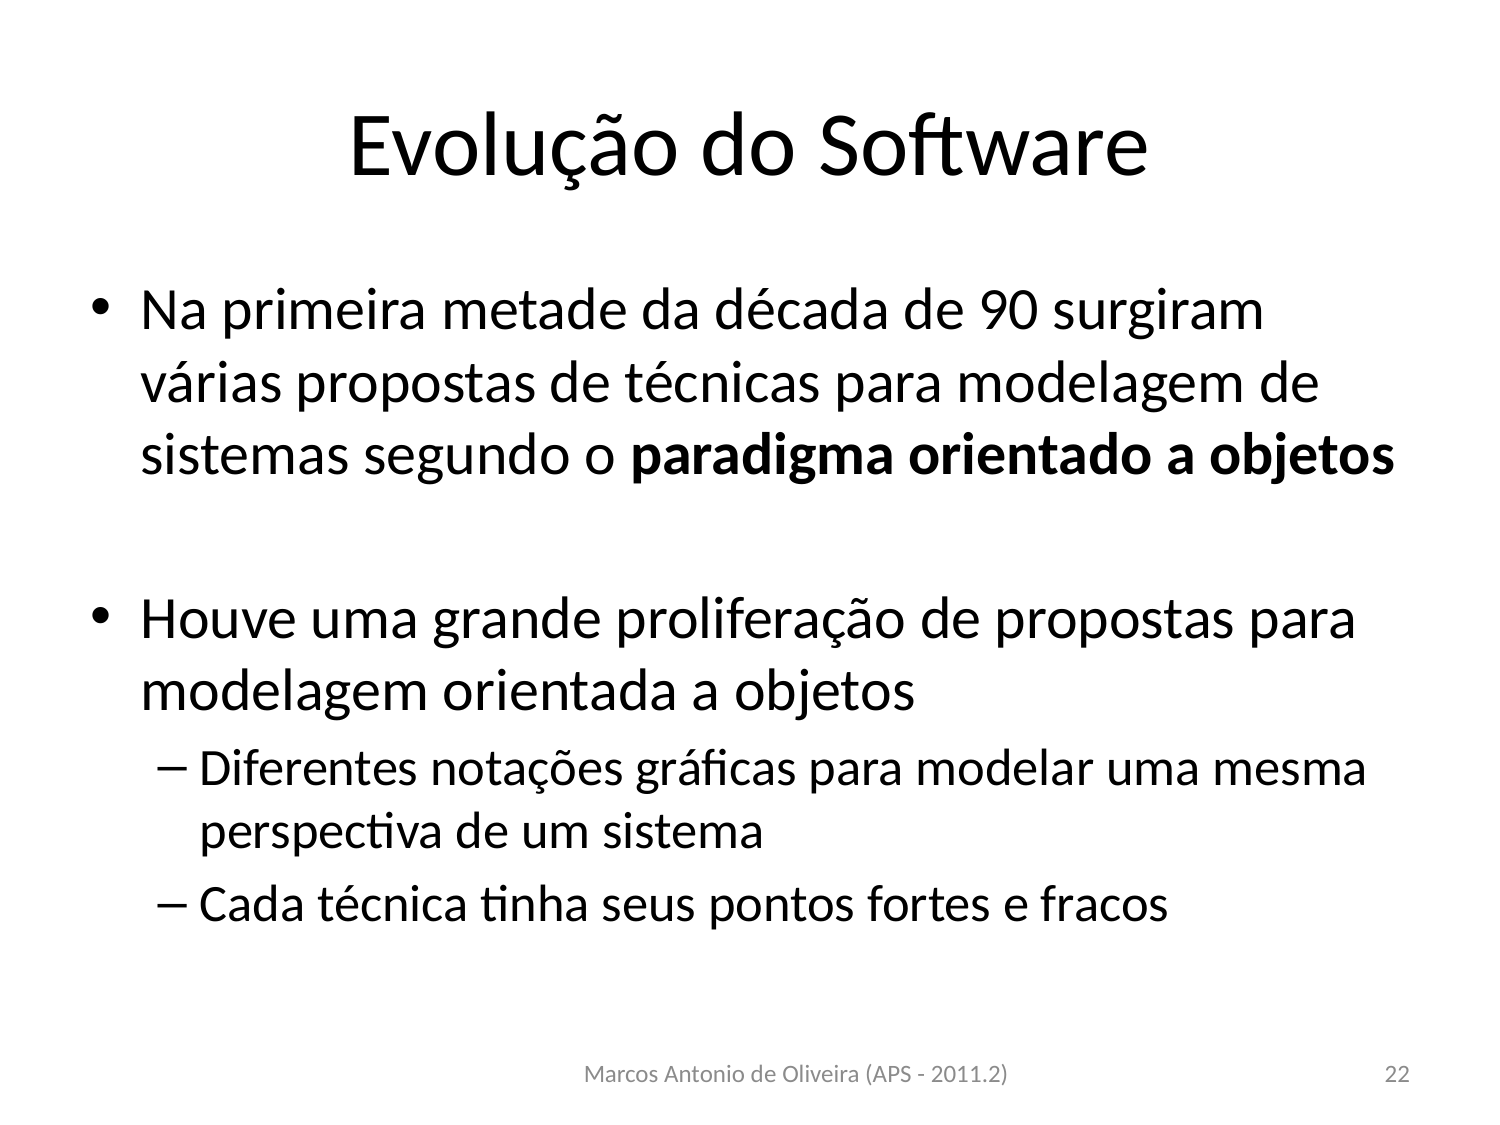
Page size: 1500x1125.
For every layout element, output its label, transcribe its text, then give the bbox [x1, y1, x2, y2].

list Na primeira metade da década de 90 surgiram várias propostas de técnicas para modelagem de sistemas segundo o paradigma orientado a objetos Houve uma grande proliferação de propostas para modelagem orientada a objetos Diferentes notações gráficas para modelar uma mesma perspectiva de um sistema Cada técnica tinha seus pontos fortes e fracos [75, 262, 1425, 1005]
slide_number <número> [1074, 1042, 1425, 1103]
title Evolução do Software [75, 45, 1425, 233]
footer Marcos Antonio de Oliveira (APS - 2011.2) [512, 1042, 1074, 1103]
